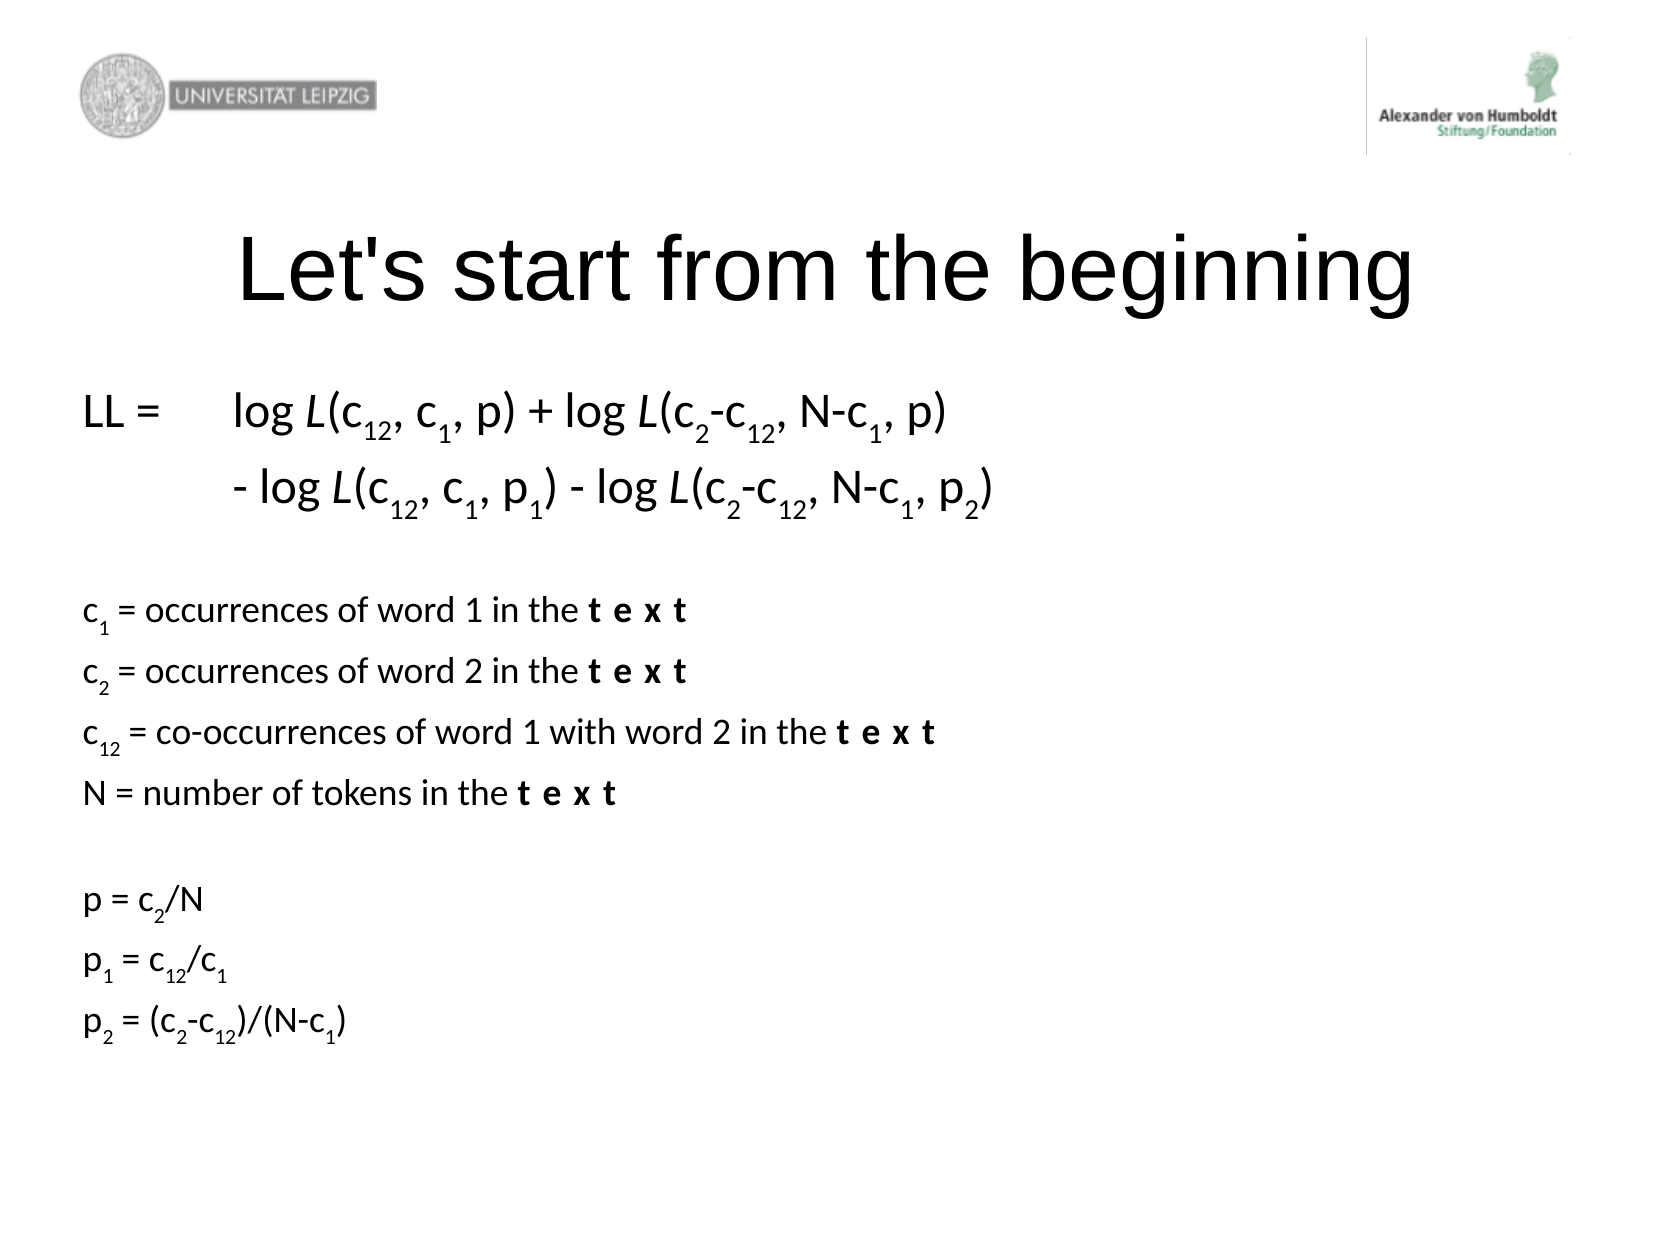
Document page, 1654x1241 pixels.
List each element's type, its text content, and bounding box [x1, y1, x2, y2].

picture [1365, 37, 1572, 155]
list LL = log L(c12, c1, p) + log L(c2-c12, N-c1, p) - log L(c12, c1, p1) - log L(c2-c12, N-c1, p2) c1 = occurrences of word 1 in the text c2 = occurrences of word 2 in the text c12 = co-occurrences of word 1 with word 2 in the text N = number of tokens in the text p = c2/N p1 = c12/c1 p2 = (c2-c12)/(N-c1) [82, 390, 1571, 1110]
picture [76, 49, 383, 144]
title Let's start from the beginning [82, 165, 1571, 373]
